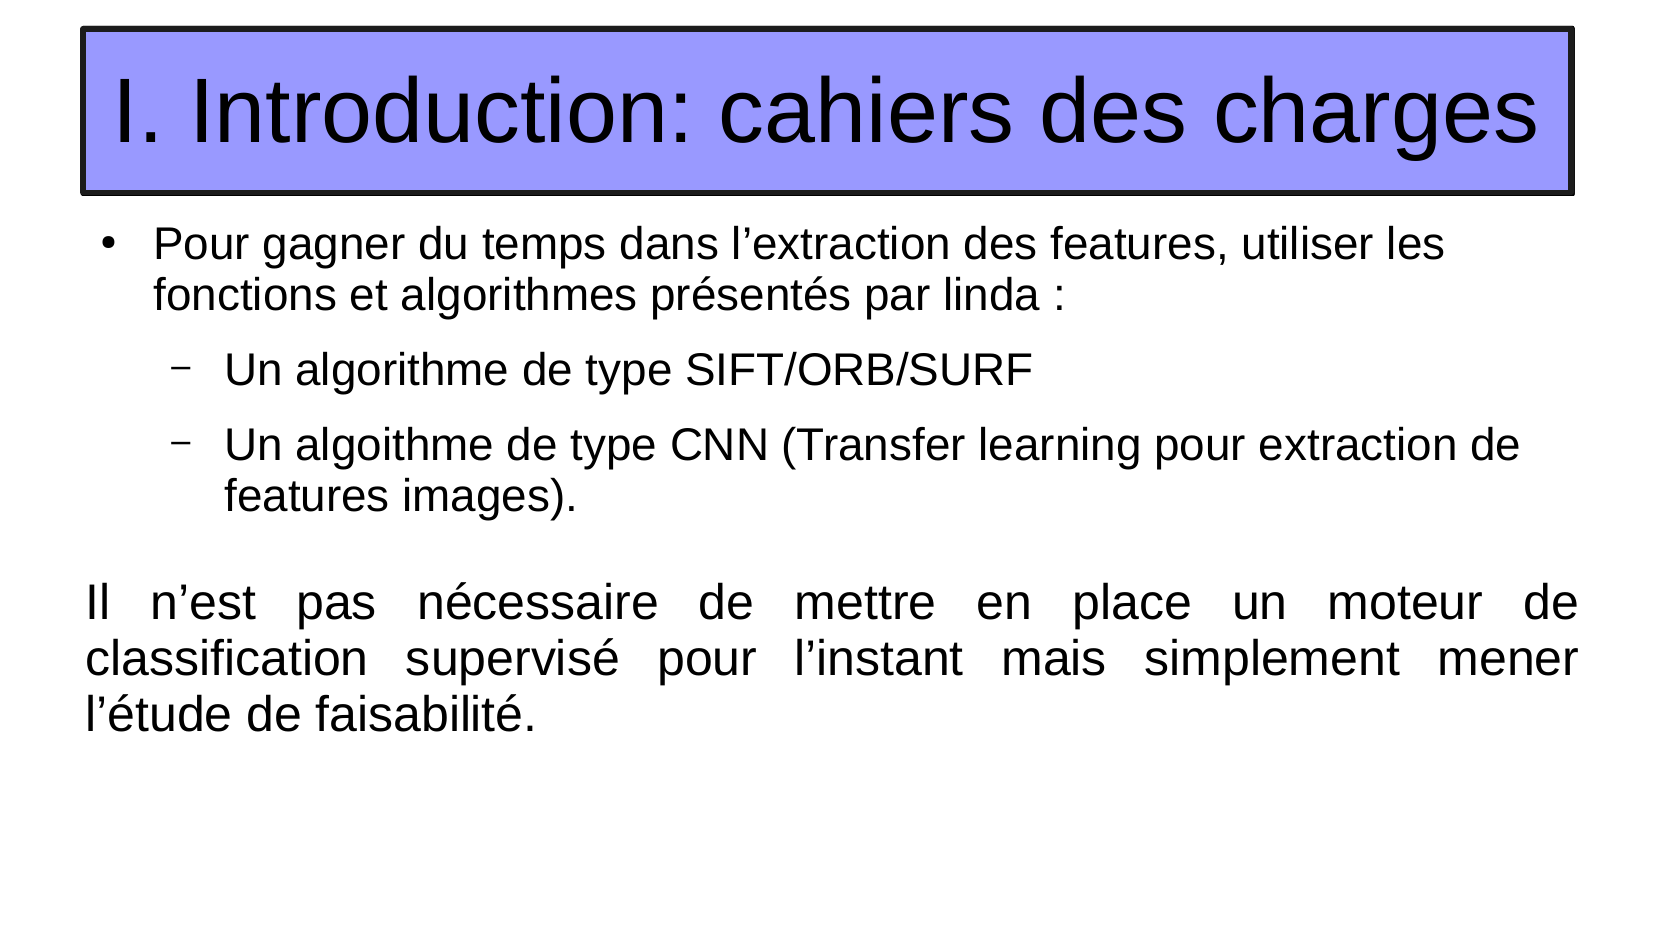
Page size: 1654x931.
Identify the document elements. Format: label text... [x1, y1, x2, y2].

text_box Il n’est pas nécessaire de mettre en place un moteur de classification supervisé pour l’instant mais simplement mener l’étude de faisabilité. [70, 566, 1595, 792]
title I. Introduction: cahiers des charges [83, 28, 1572, 193]
list Pour gagner du temps dans l’extraction des features, utiliser les fonctions et algorithmes présentés par linda : Un algorithme de type SIFT/ORB/SURF Un algoithme de type CNN (Transfer learning pour extraction de features images). [82, 217, 1571, 566]
